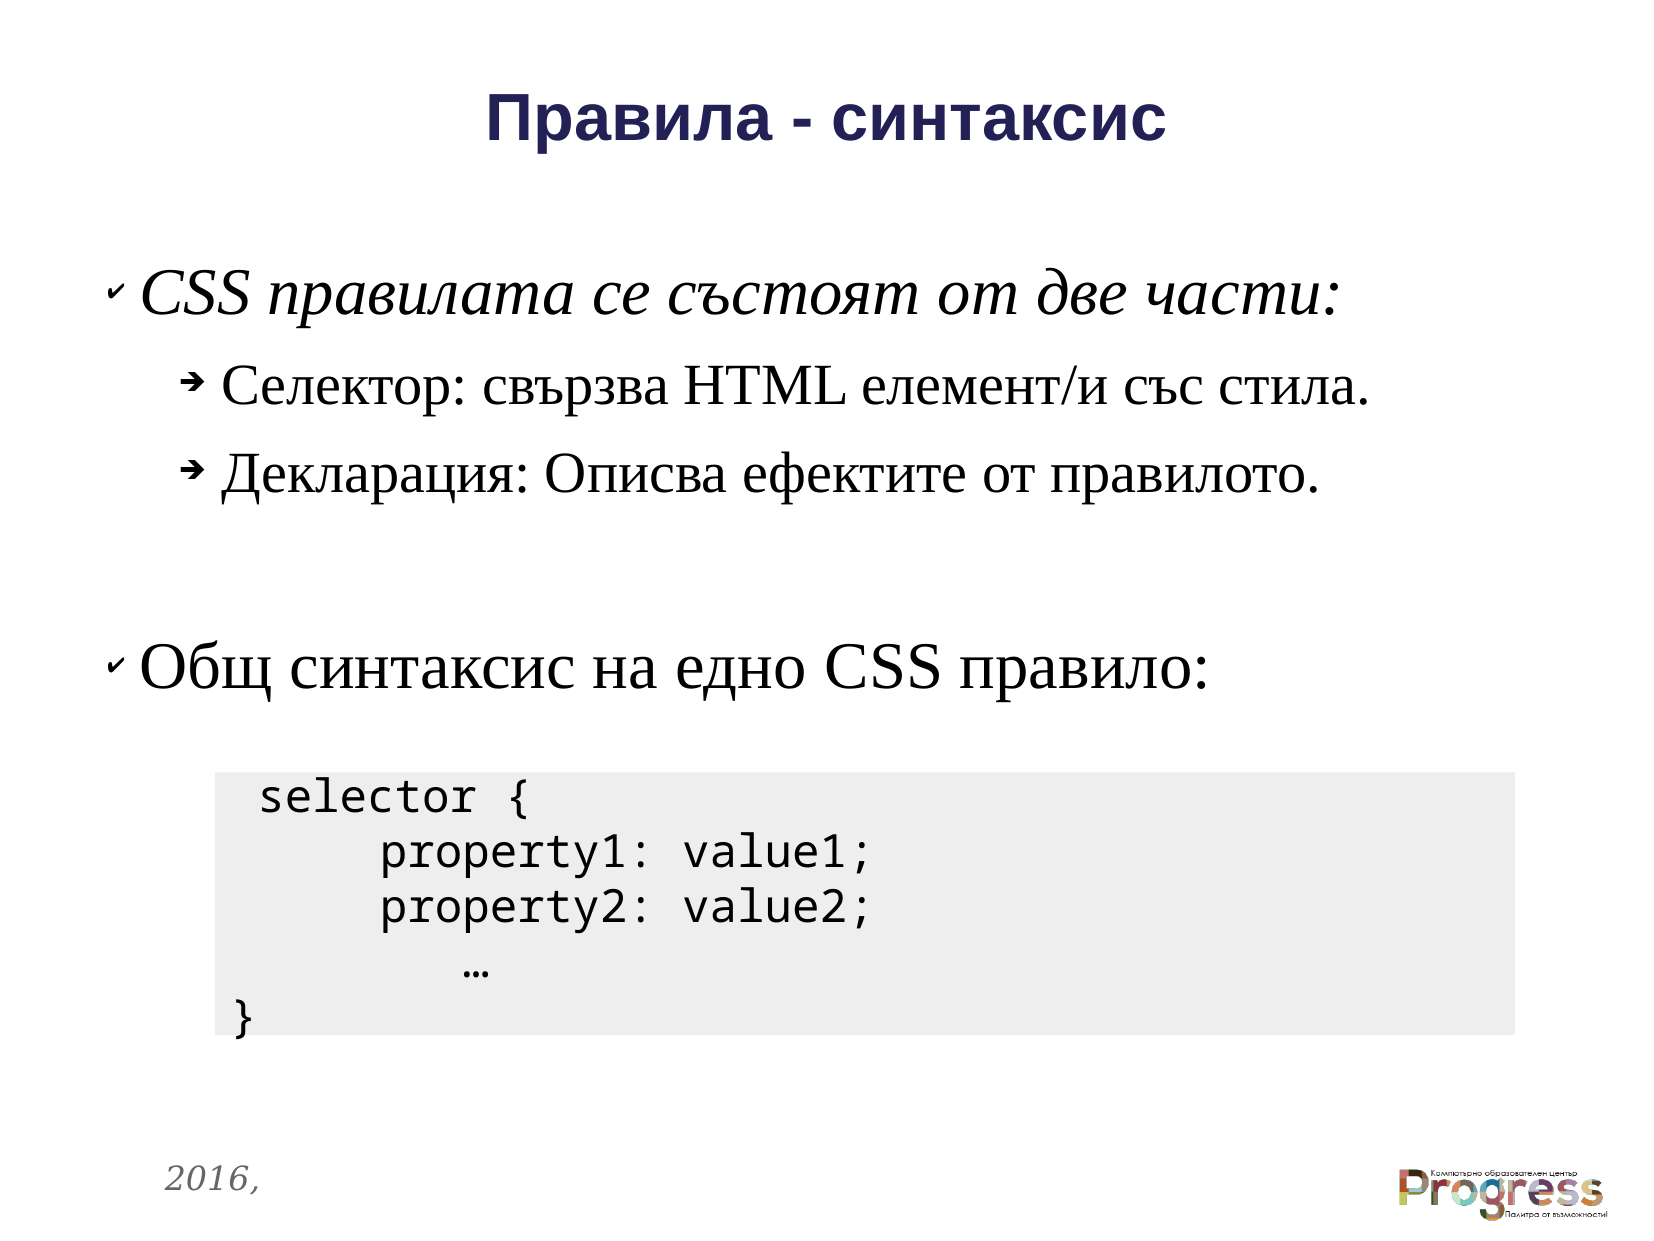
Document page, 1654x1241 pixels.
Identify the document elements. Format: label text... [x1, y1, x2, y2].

title Правила - синтаксис [82, 55, 1571, 181]
picture [1399, 1168, 1613, 1221]
list CSS правилата се състоят от две части: Селектор: свързва HTML елемент/и със стила. Декларация: Описва ефектите от правилото. Общ синтаксис на едно CSS правило: [90, 255, 1531, 1141]
text_box 2016, Ива Е. Попова [150, 1152, 586, 1201]
text_box selector { property1: value1; property2: value2; … } [214, 772, 1515, 1035]
